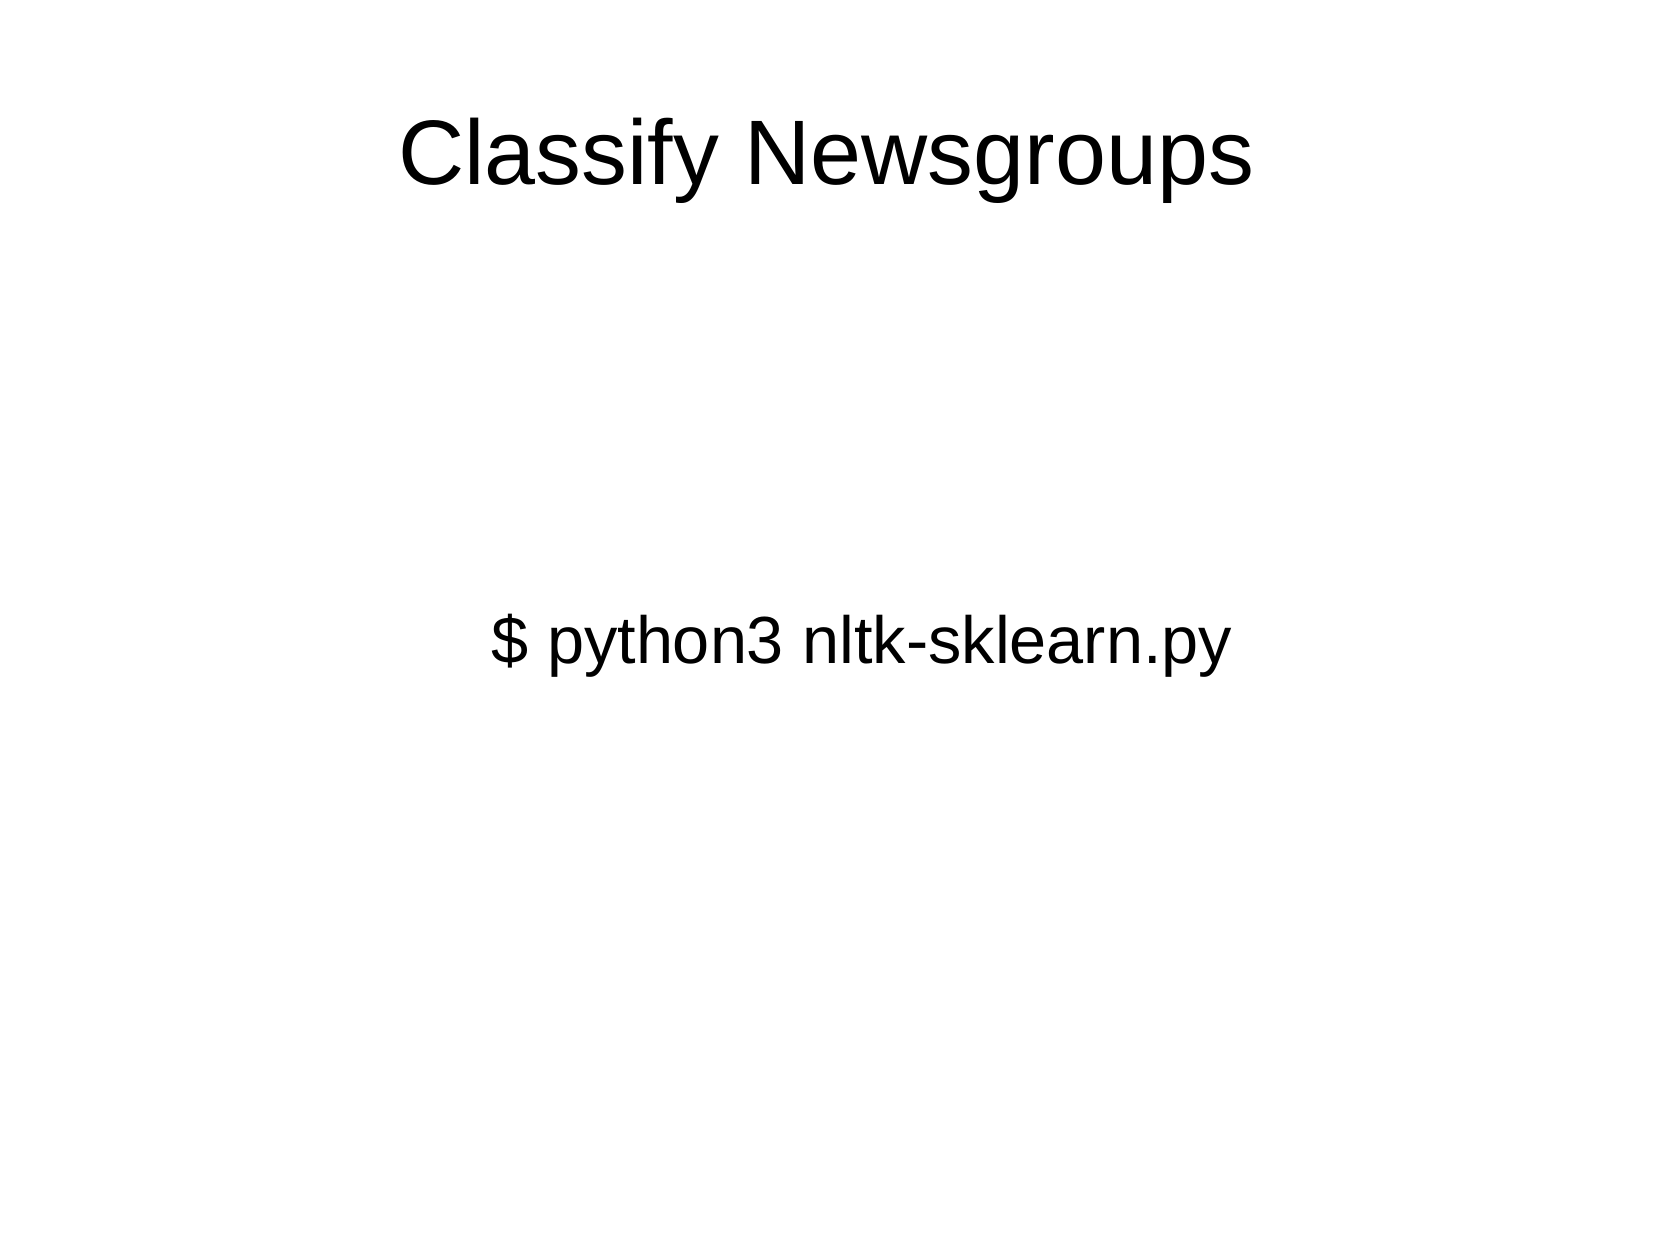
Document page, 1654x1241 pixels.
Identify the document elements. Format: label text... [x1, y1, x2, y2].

title Classify Newsgroups [82, 49, 1571, 257]
list $ python3 nltk-sklearn.py [82, 290, 1571, 1010]
